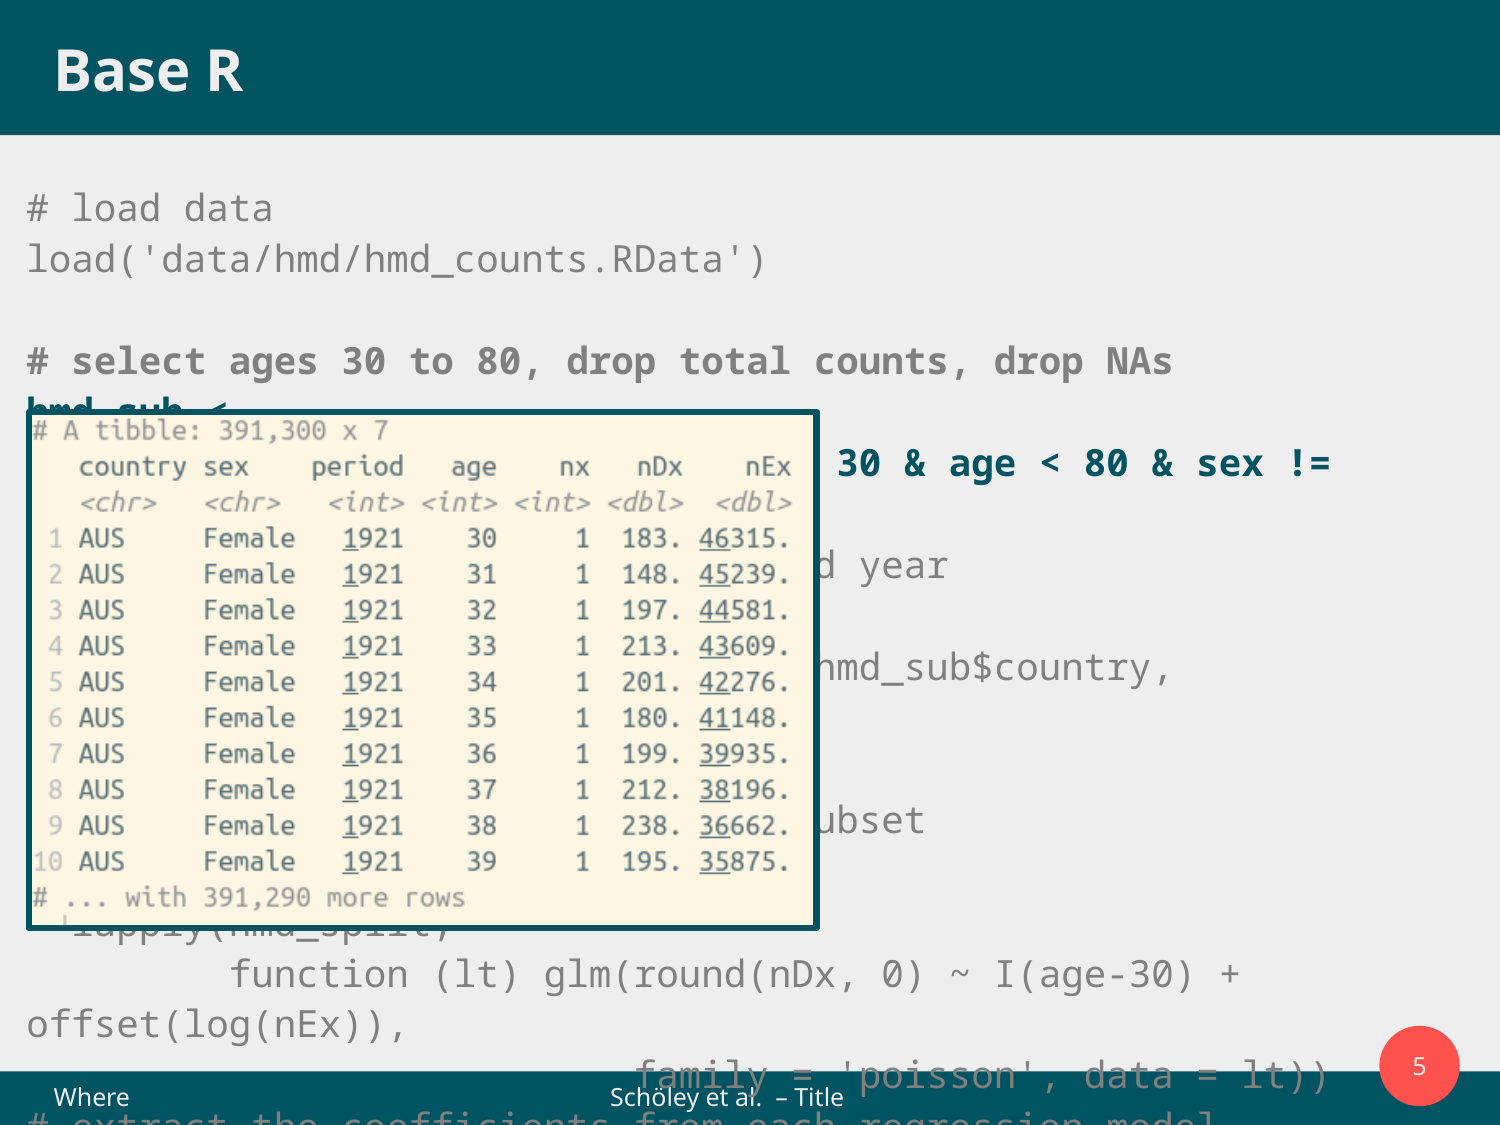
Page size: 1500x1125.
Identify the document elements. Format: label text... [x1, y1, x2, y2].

text_box # load data load('data/hmd/hmd_counts.RData') # select ages 30 to 80, drop total counts, drop NAs hmd_sub <- na.omit(subset(hmd_counts, age >= 30 & age < 80 & sex != 'Total')) # split the data by sex, country and year hmd_split <- split(hmd_sub, list(hmd_sub$sex, hmd_sub$country, hmd_sub$period), drop = TRUE) # run a linear regression on each subset hmd_regress <- lapply(hmd_split, function (lt) glm(round(nDx, 0) ~ I(age-30) + offset(log(nEx)), family = 'poisson', data = lt)) # extract the coefficients from each regression model hmd_coef <- t(sapply(hmd_regress, coef)) # plot a versus b coefficients plot(x = hmd_coef[,1], y = hmd_coef[,2], main = 'Gompertz correlation', xlab = 'a', ylab = 'b') [11, 174, 1489, 1020]
picture [31, 415, 814, 925]
title Base R [53, 0, 1447, 141]
